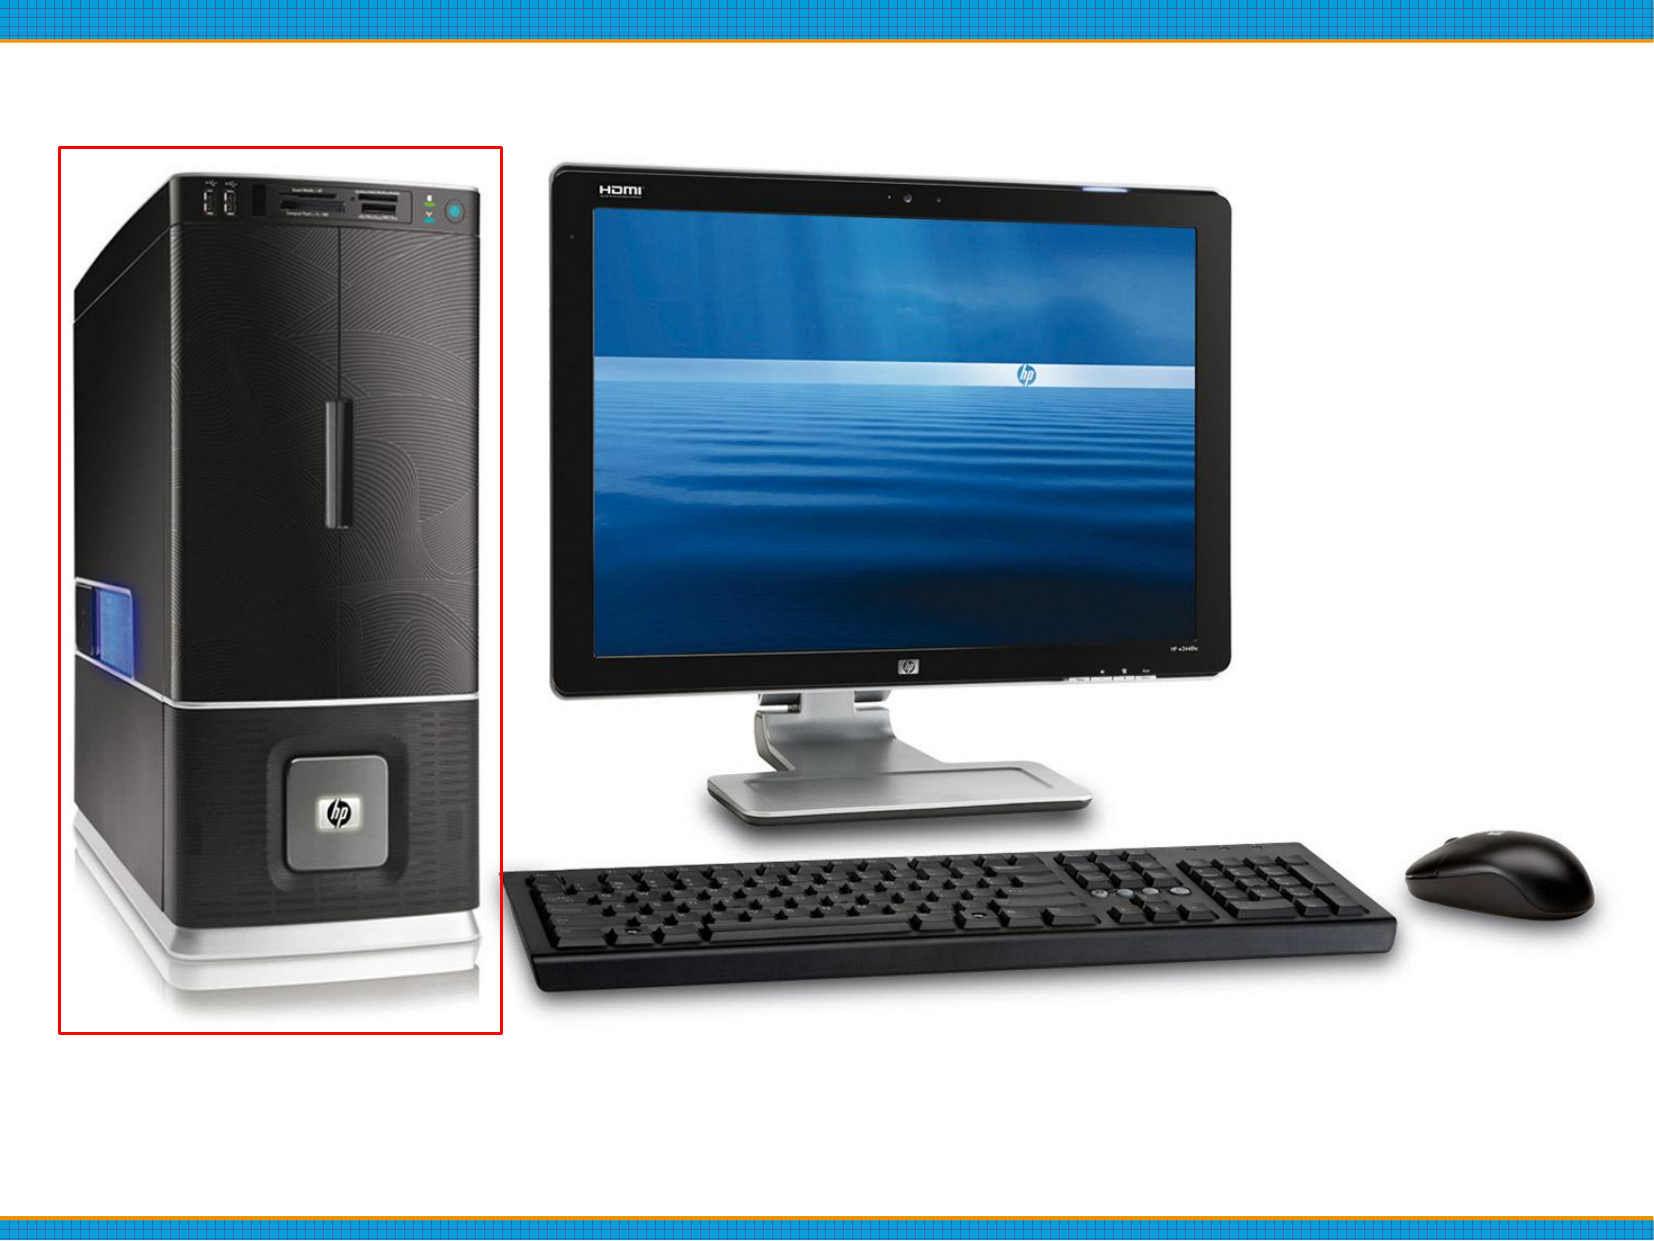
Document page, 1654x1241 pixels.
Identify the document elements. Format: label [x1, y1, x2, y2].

picture [29, 58, 1625, 1184]
